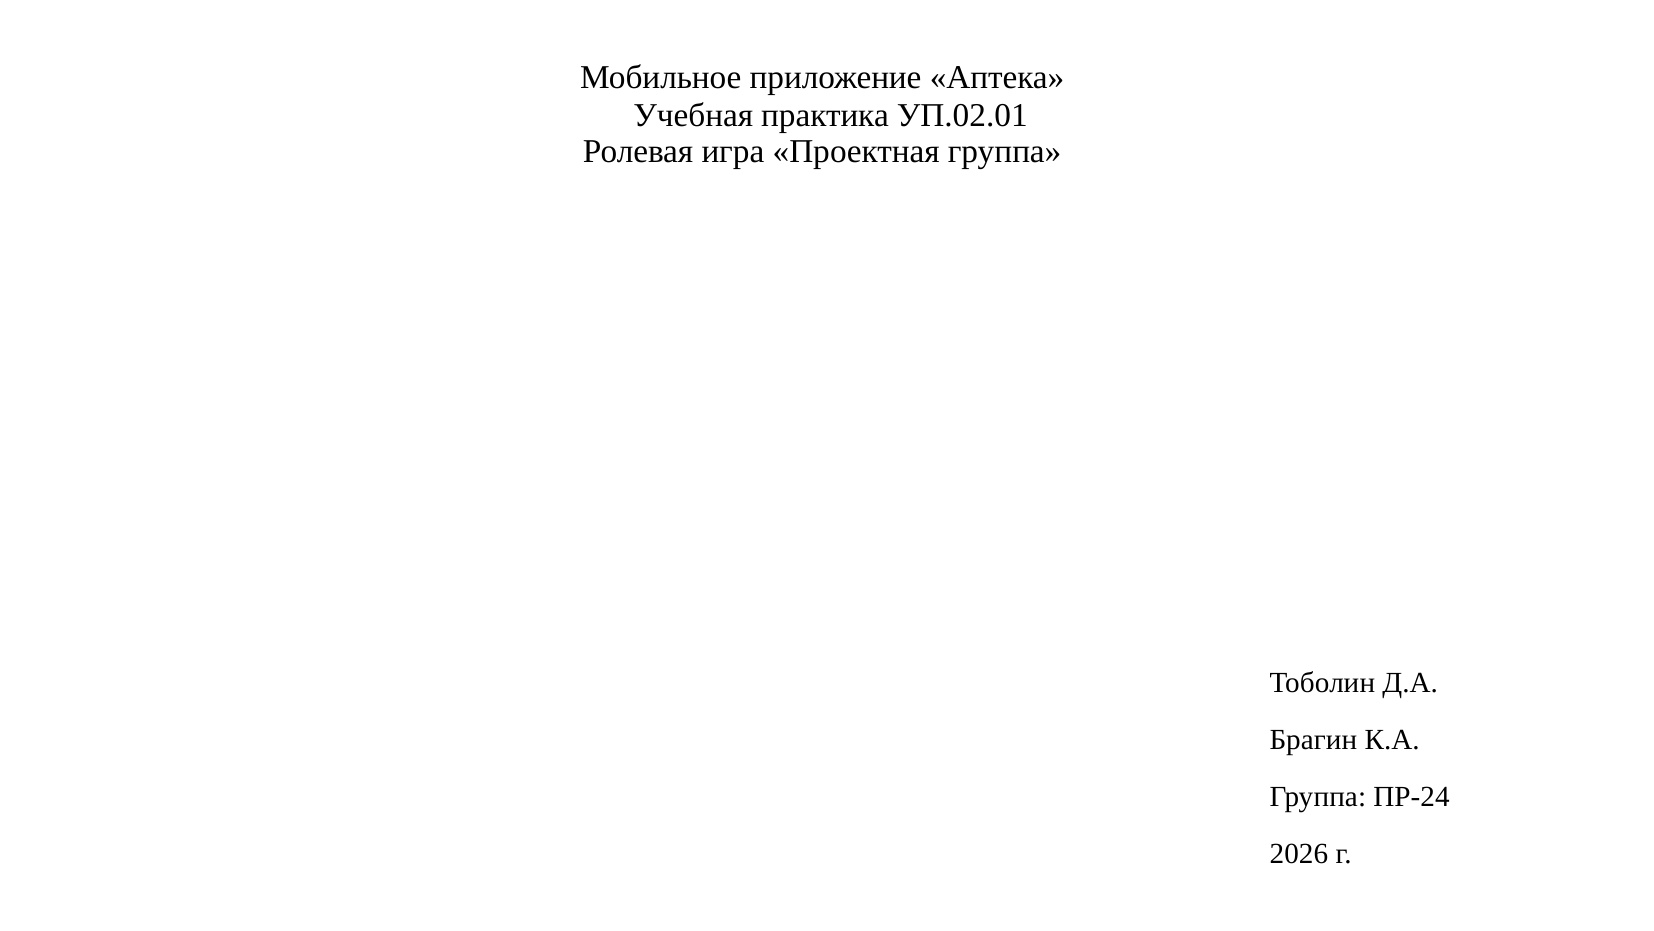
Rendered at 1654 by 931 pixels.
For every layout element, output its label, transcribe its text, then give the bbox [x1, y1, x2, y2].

title Мобильное приложение «Аптека» Учебная практика УП.02.01 Ролевая игра «Проектная группа» [82, 37, 1571, 193]
subtitle Тоболин Д.А. Брагин К.А. Группа: ПР-24 2026 г. [1269, 634, 1571, 931]
